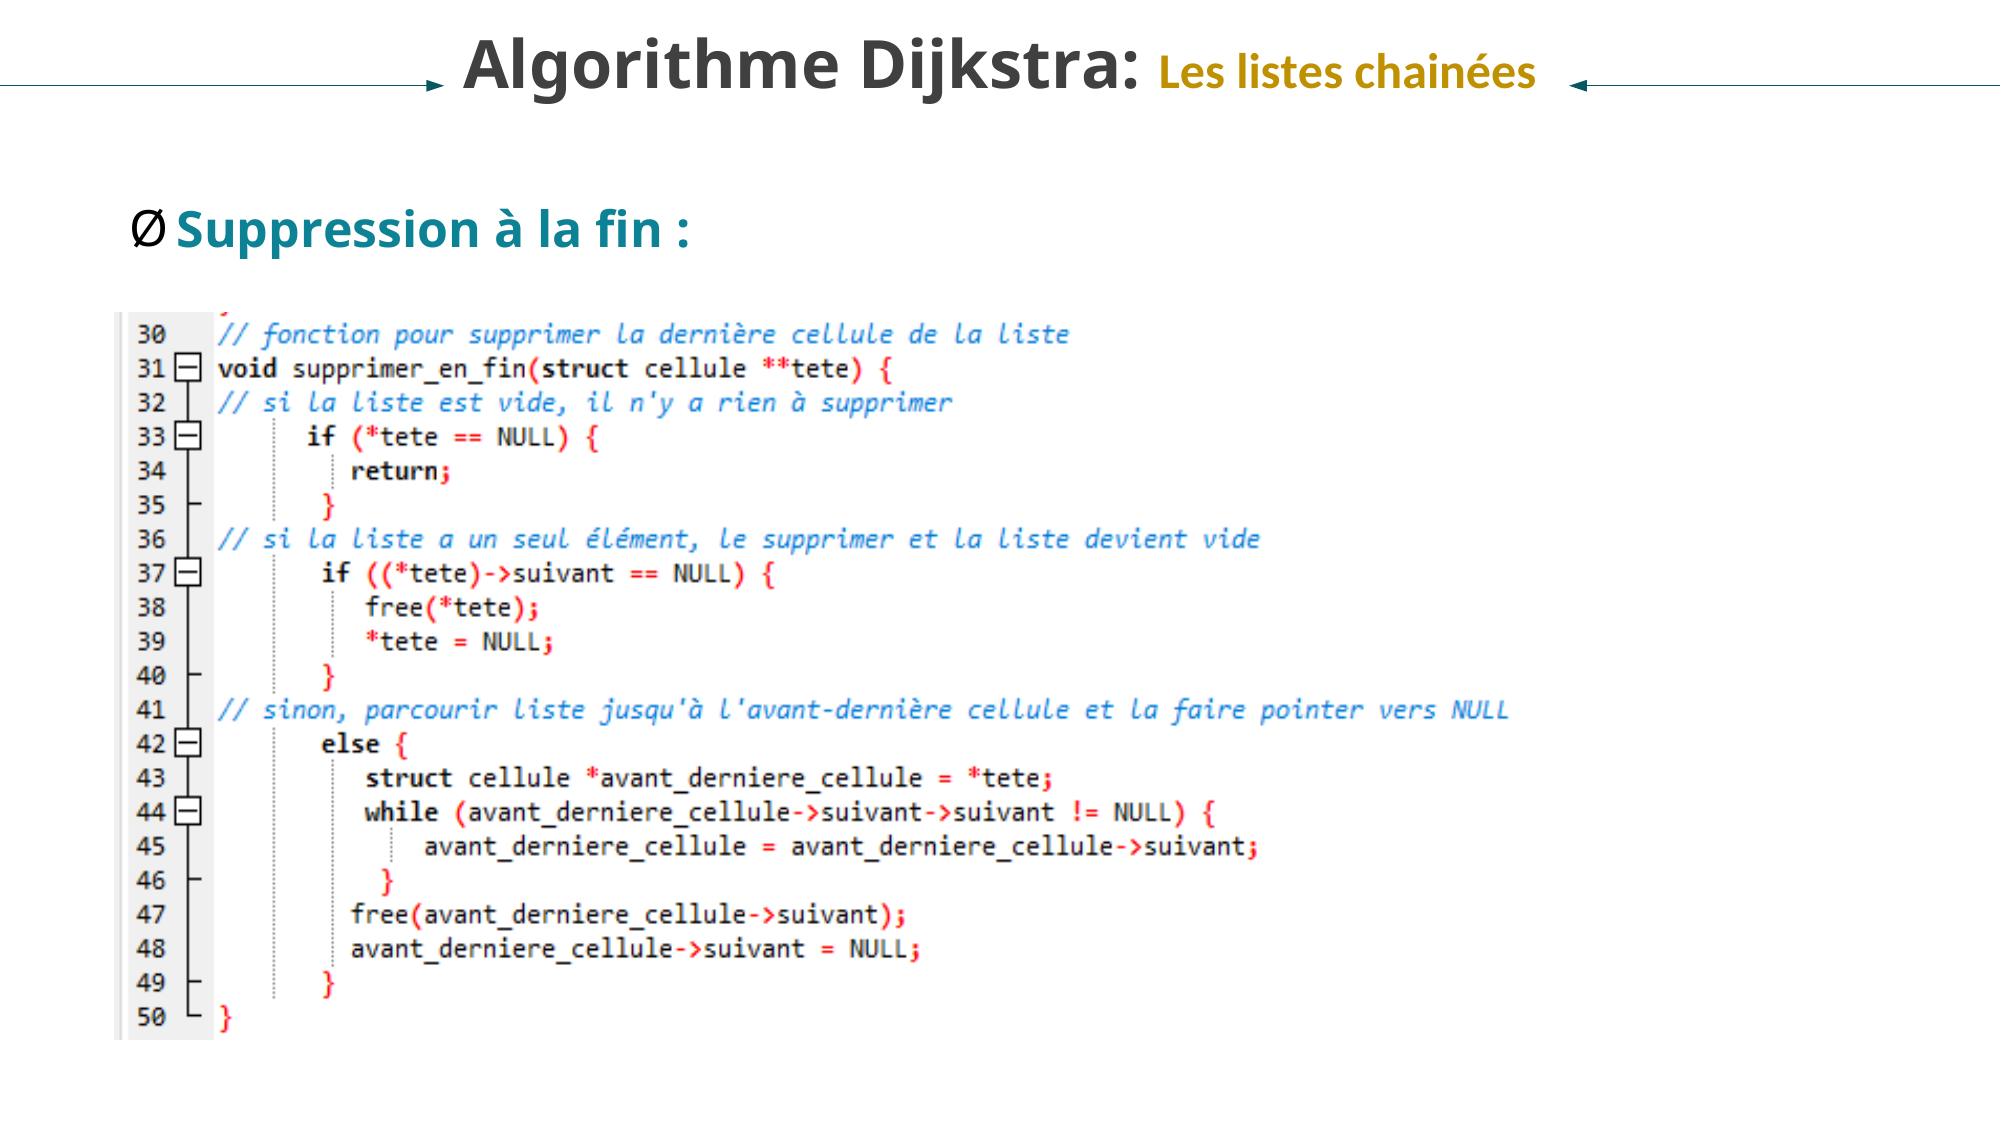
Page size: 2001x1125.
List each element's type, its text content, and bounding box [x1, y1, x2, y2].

text_box Algorithme Dijkstra: Les listes chainées [37, 31, 1963, 104]
text_box Suppression à la fin : [114, 189, 1560, 266]
picture [114, 312, 1603, 1040]
